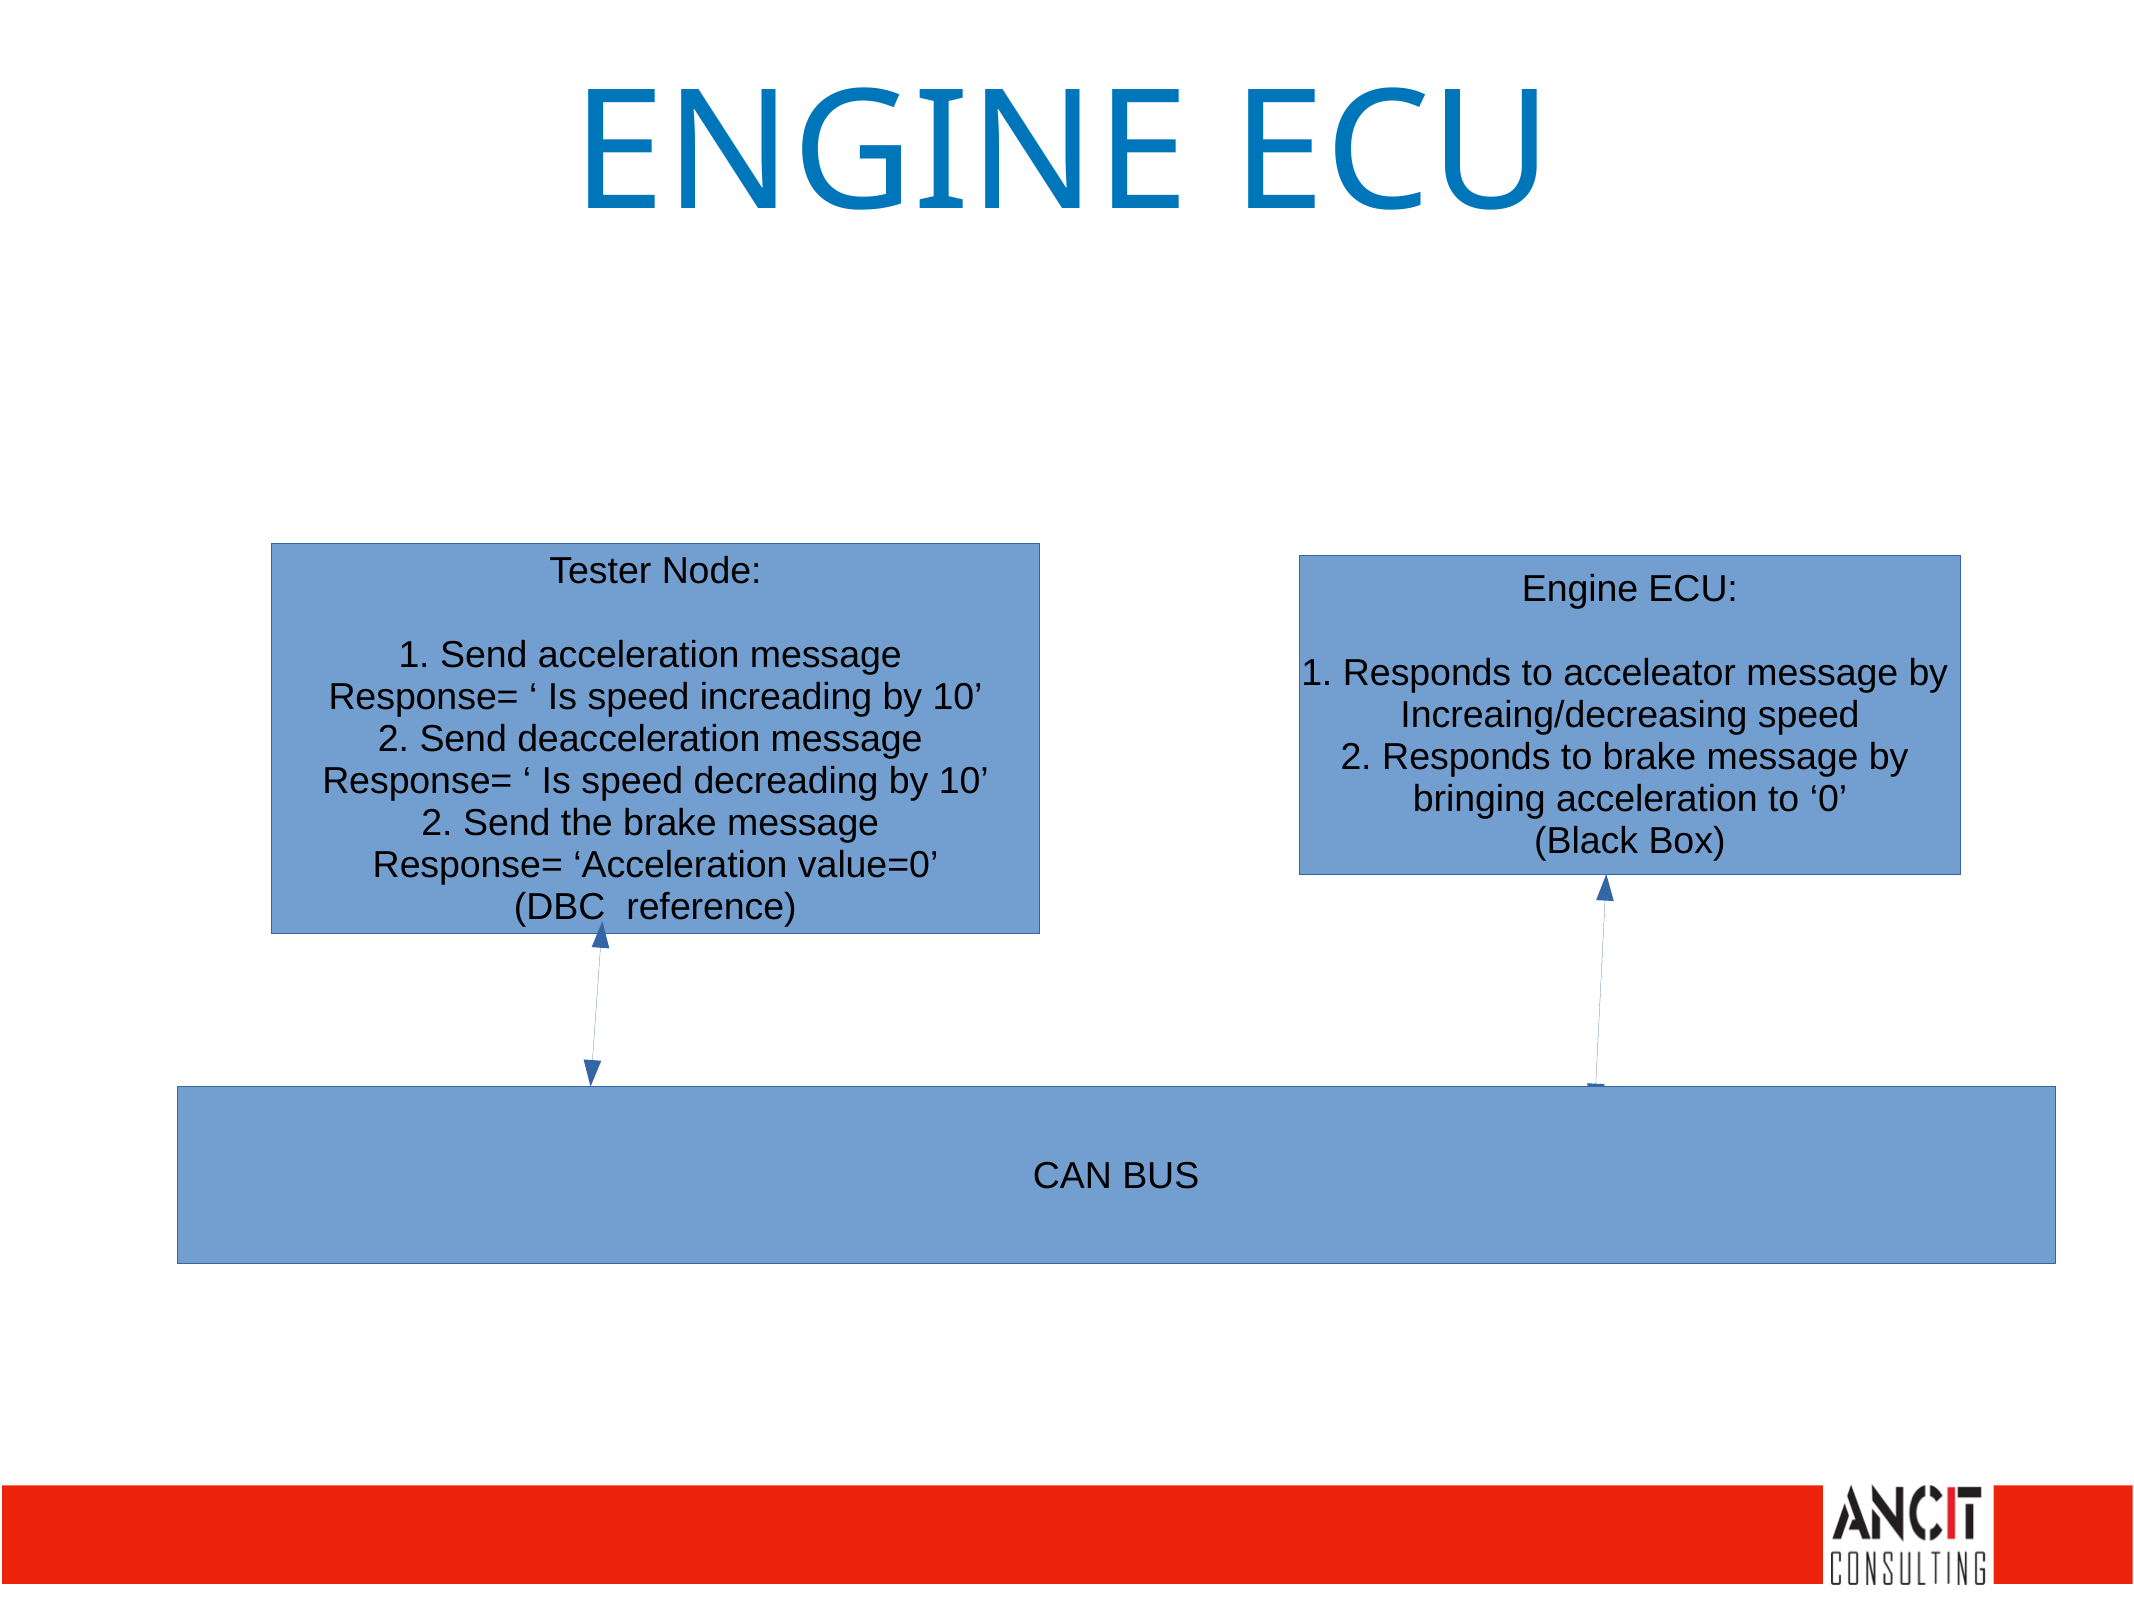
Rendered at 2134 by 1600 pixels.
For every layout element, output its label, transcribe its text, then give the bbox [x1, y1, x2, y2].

text_box Engine ECU: 1. Responds to acceleator message by Increaing/decreasing speed 2. Responds to brake message by bringing acceleration to ‘0’ (Black Box) [1299, 555, 1961, 875]
text_box [1993, 1485, 2133, 1584]
text_box Tester Node: 1. Send acceleration message Response= ‘ Is speed increading by 10’ 2. Send deacceleration message Response= ‘ Is speed decreading by 10’ 2. Send the brake message Response= ‘Acceleration value=0’ (DBC reference) [271, 543, 1040, 934]
text_box [2, 1485, 1823, 1584]
text_box CAN BUS [177, 1086, 2056, 1264]
title ENGINE ECU [188, 23, 1938, 260]
picture [1831, 1484, 1986, 1585]
